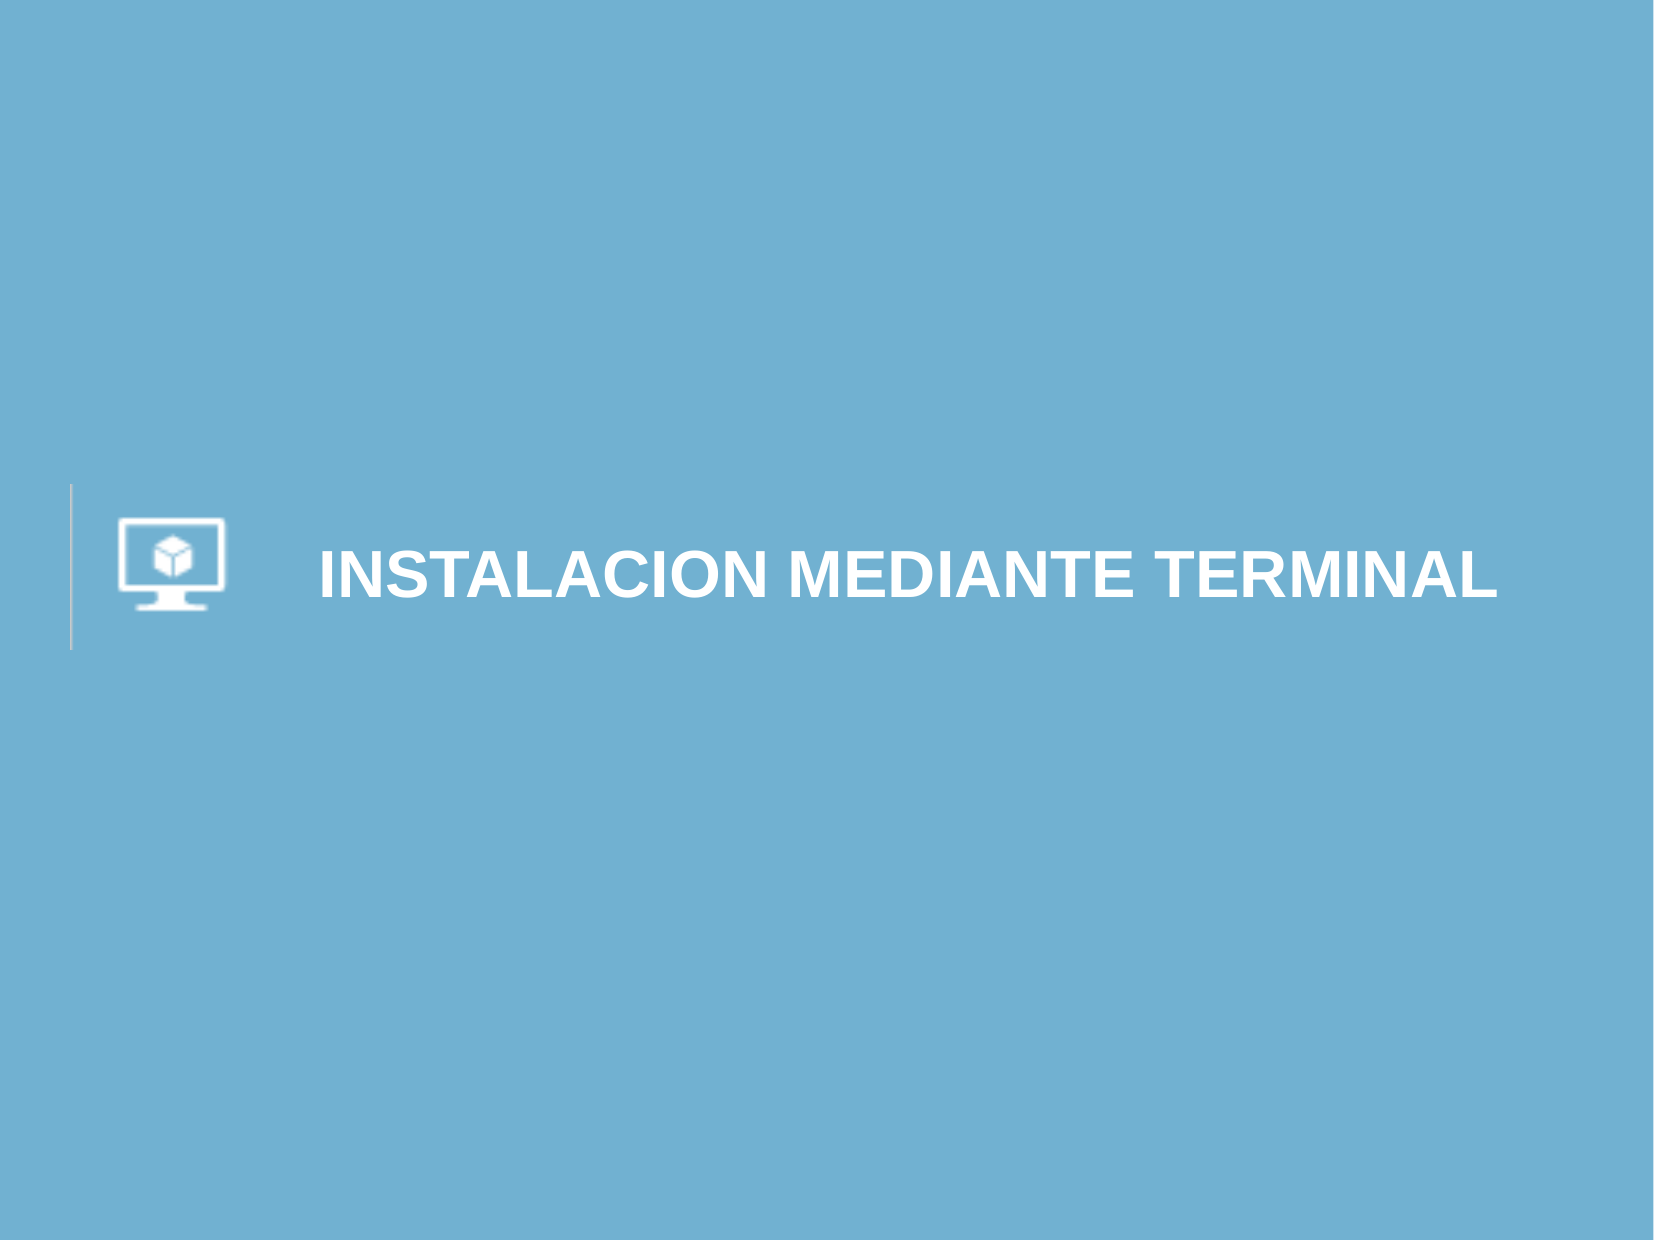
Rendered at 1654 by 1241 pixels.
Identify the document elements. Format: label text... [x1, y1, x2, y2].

text_box INSTALACION MEDIANTE TERMINAL [272, 529, 1654, 620]
picture [70, 484, 272, 650]
